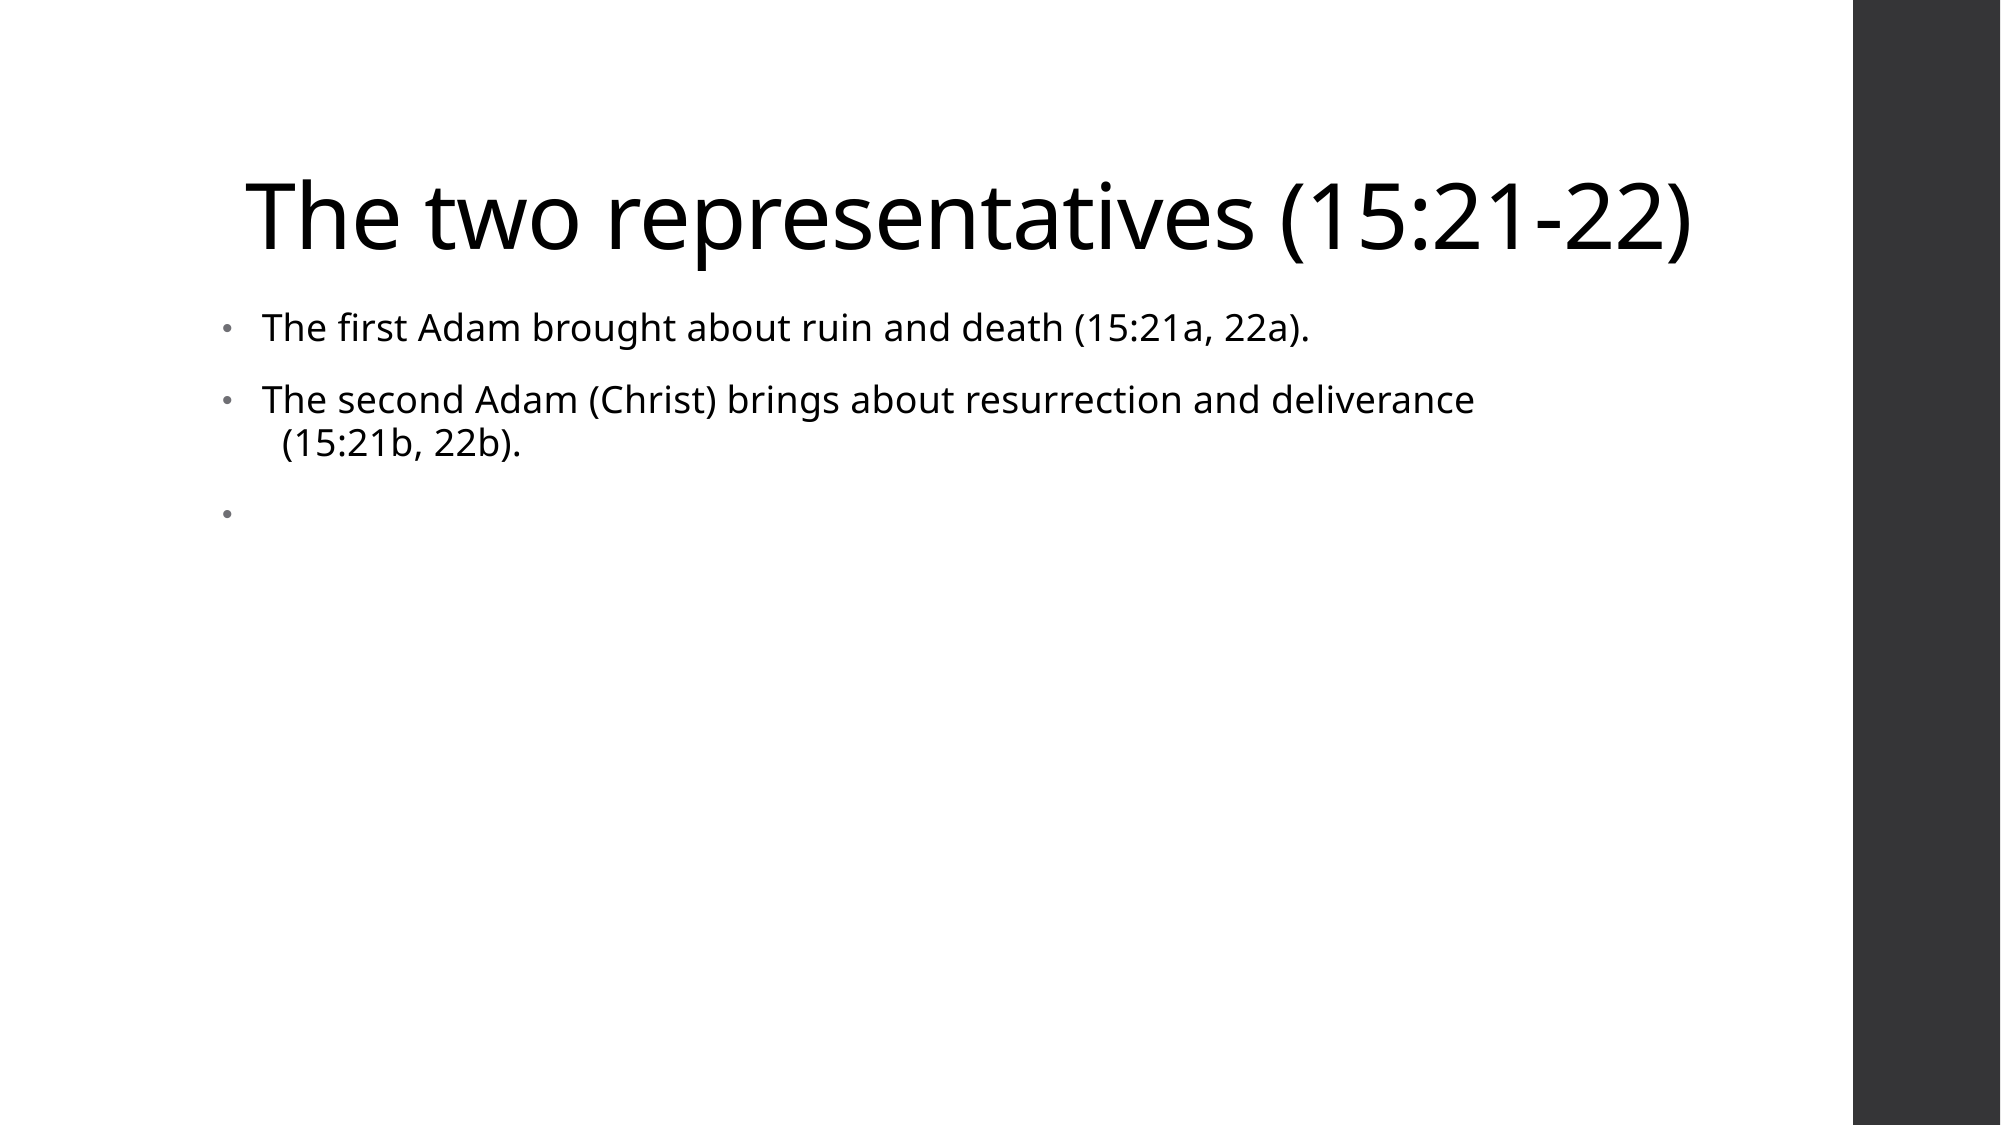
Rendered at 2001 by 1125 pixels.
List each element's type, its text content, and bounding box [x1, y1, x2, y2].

list The first Adam brought about ruin and death (15:21a, 22a). The second Adam (Christ) brings about resurrection and deliverance (15:21b, 22b). [206, 299, 1617, 1014]
title The two representatives (15:21-22) [206, 60, 1797, 278]
